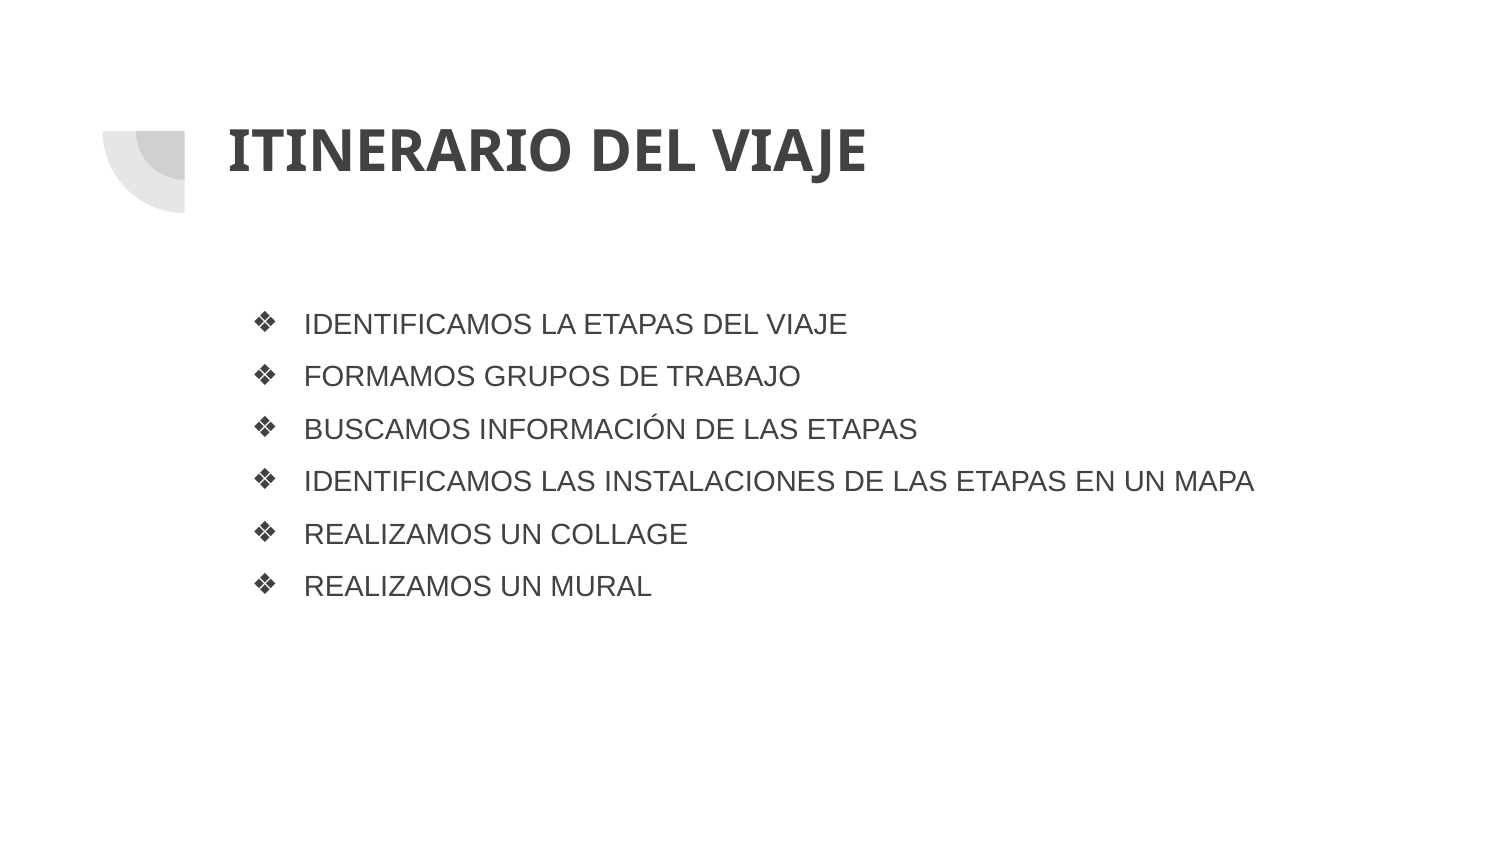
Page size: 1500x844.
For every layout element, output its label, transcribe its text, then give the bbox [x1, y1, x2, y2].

list IDENTIFICAMOS LA ETAPAS DEL VIAJE FORMAMOS GRUPOS DE TRABAJO BUSCAMOS INFORMACIÓN DE LAS ETAPAS IDENTIFICAMOS LAS INSTALACIONES DE LAS ETAPAS EN UN MAPA REALIZAMOS UN COLLAGE REALIZAMOS UN MURAL [213, 272, 1368, 744]
title ITINERARIO DEL VIAJE [213, 98, 1368, 263]
